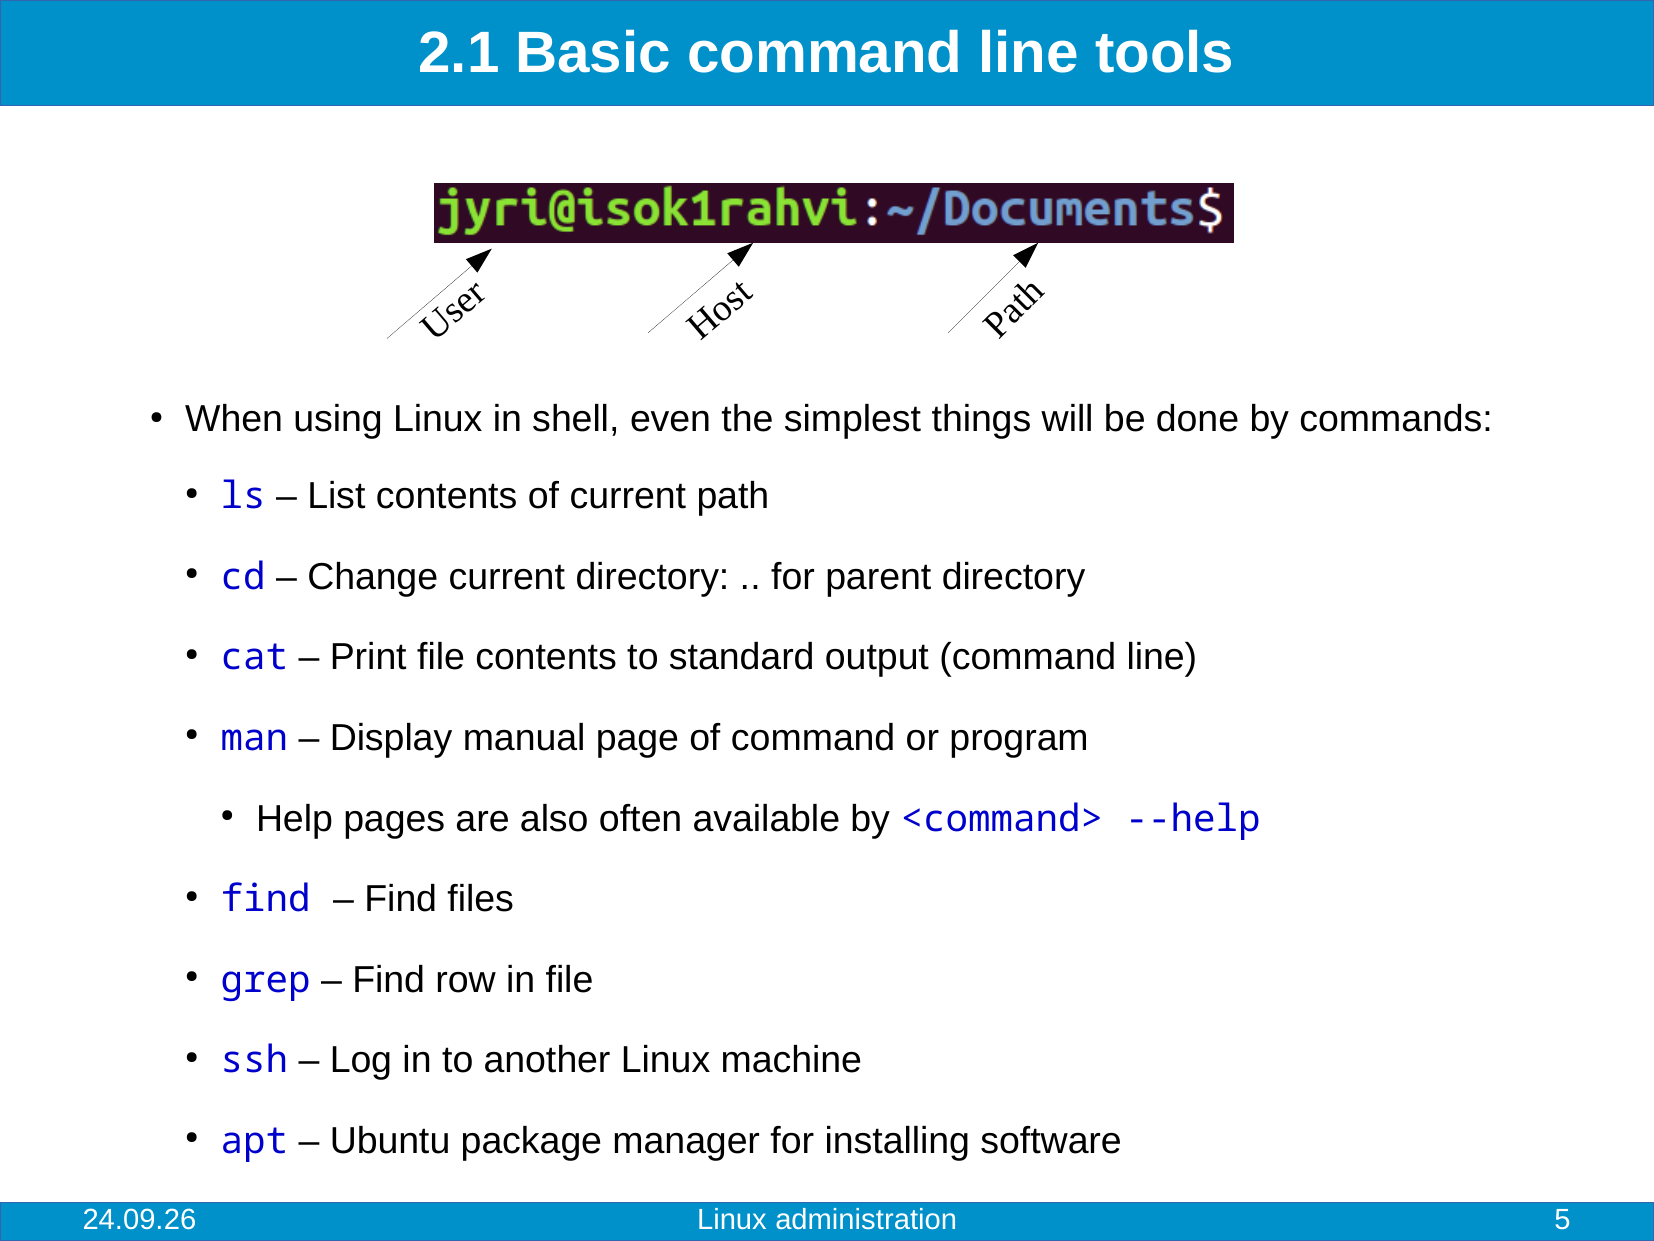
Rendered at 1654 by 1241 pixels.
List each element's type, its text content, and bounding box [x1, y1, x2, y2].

text_box When using Linux in shell, even the simplest things will be done by commands: ls – List contents of current path cd – Change current directory: .. for parent directory cat – Print file contents to standard output (command line) man – Display manual page of command or program Help pages are also often available by <command> --help find – Find files grep – Find row in file ssh – Log in to another Linux machine apt – Ubuntu package manager for installing software [135, 390, 1546, 1121]
picture [434, 183, 1234, 243]
title 2.1 Basic command line tools [0, 0, 1654, 106]
